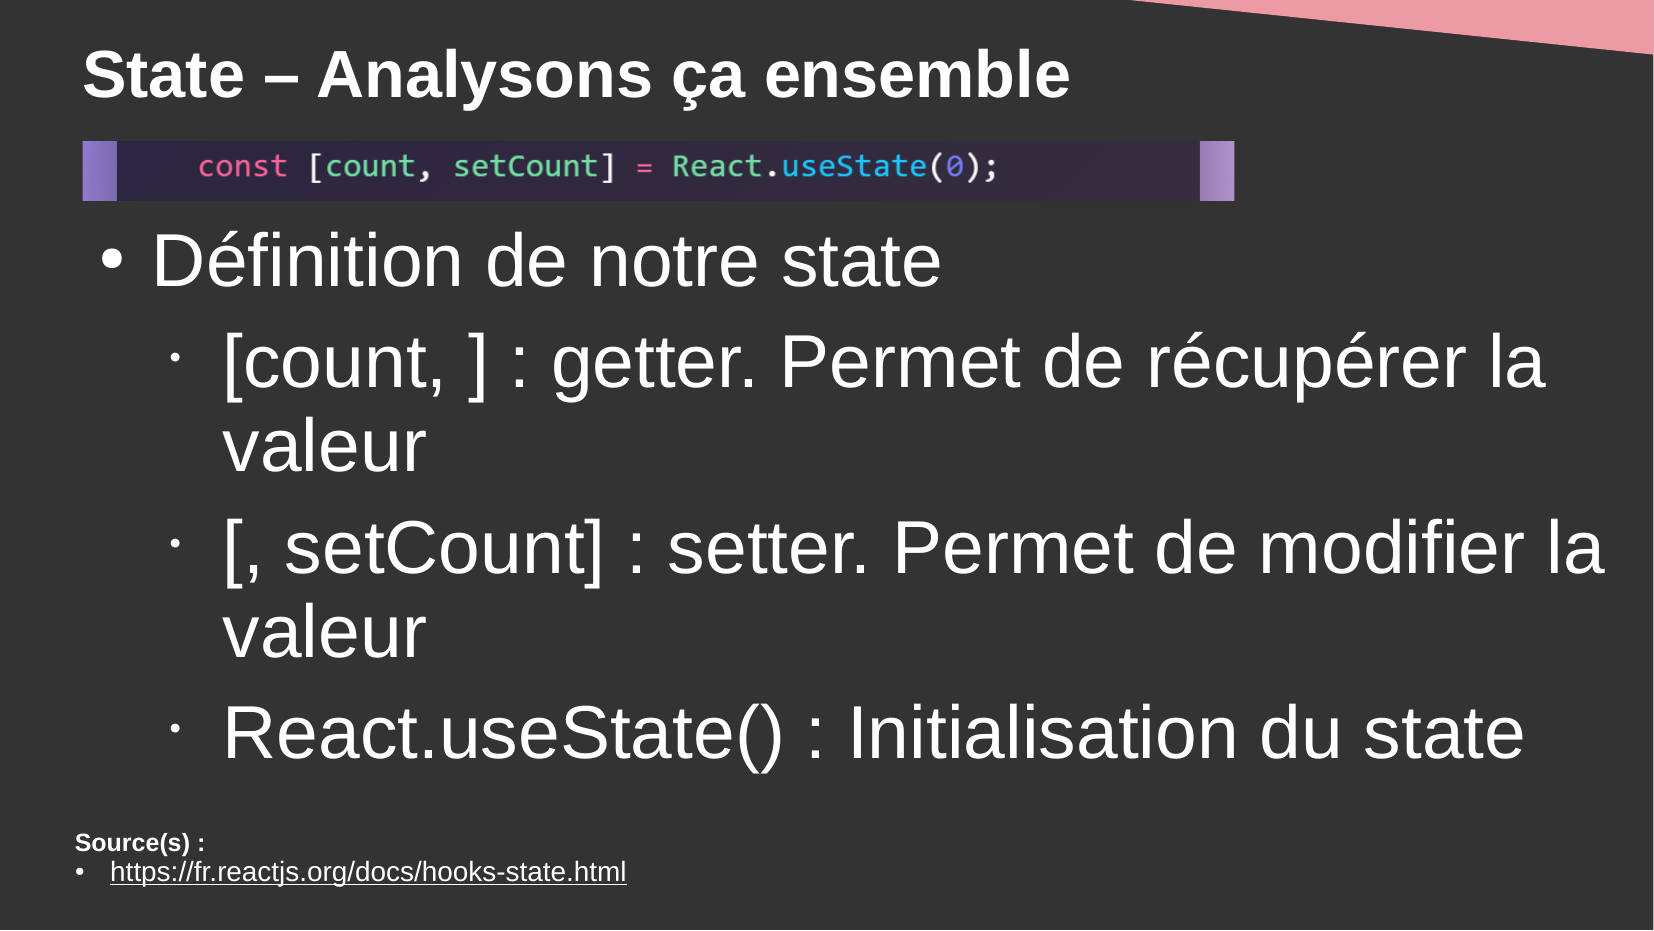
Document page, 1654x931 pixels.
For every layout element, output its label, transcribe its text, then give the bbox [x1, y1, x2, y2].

title State – Analysons ça ensemble [82, 37, 1571, 114]
text_box [1129, 0, 1654, 55]
list Définition de notre state [count, ] : getter. Permet de récupérer la valeur [, setCount] : setter. Permet de modifier la valeur React.useState() : Initialisation du state [80, 218, 1642, 792]
text_box Source(s) : https://fr.reactjs.org/docs/hooks-state.html [59, 821, 1546, 906]
picture [82, 141, 1235, 201]
